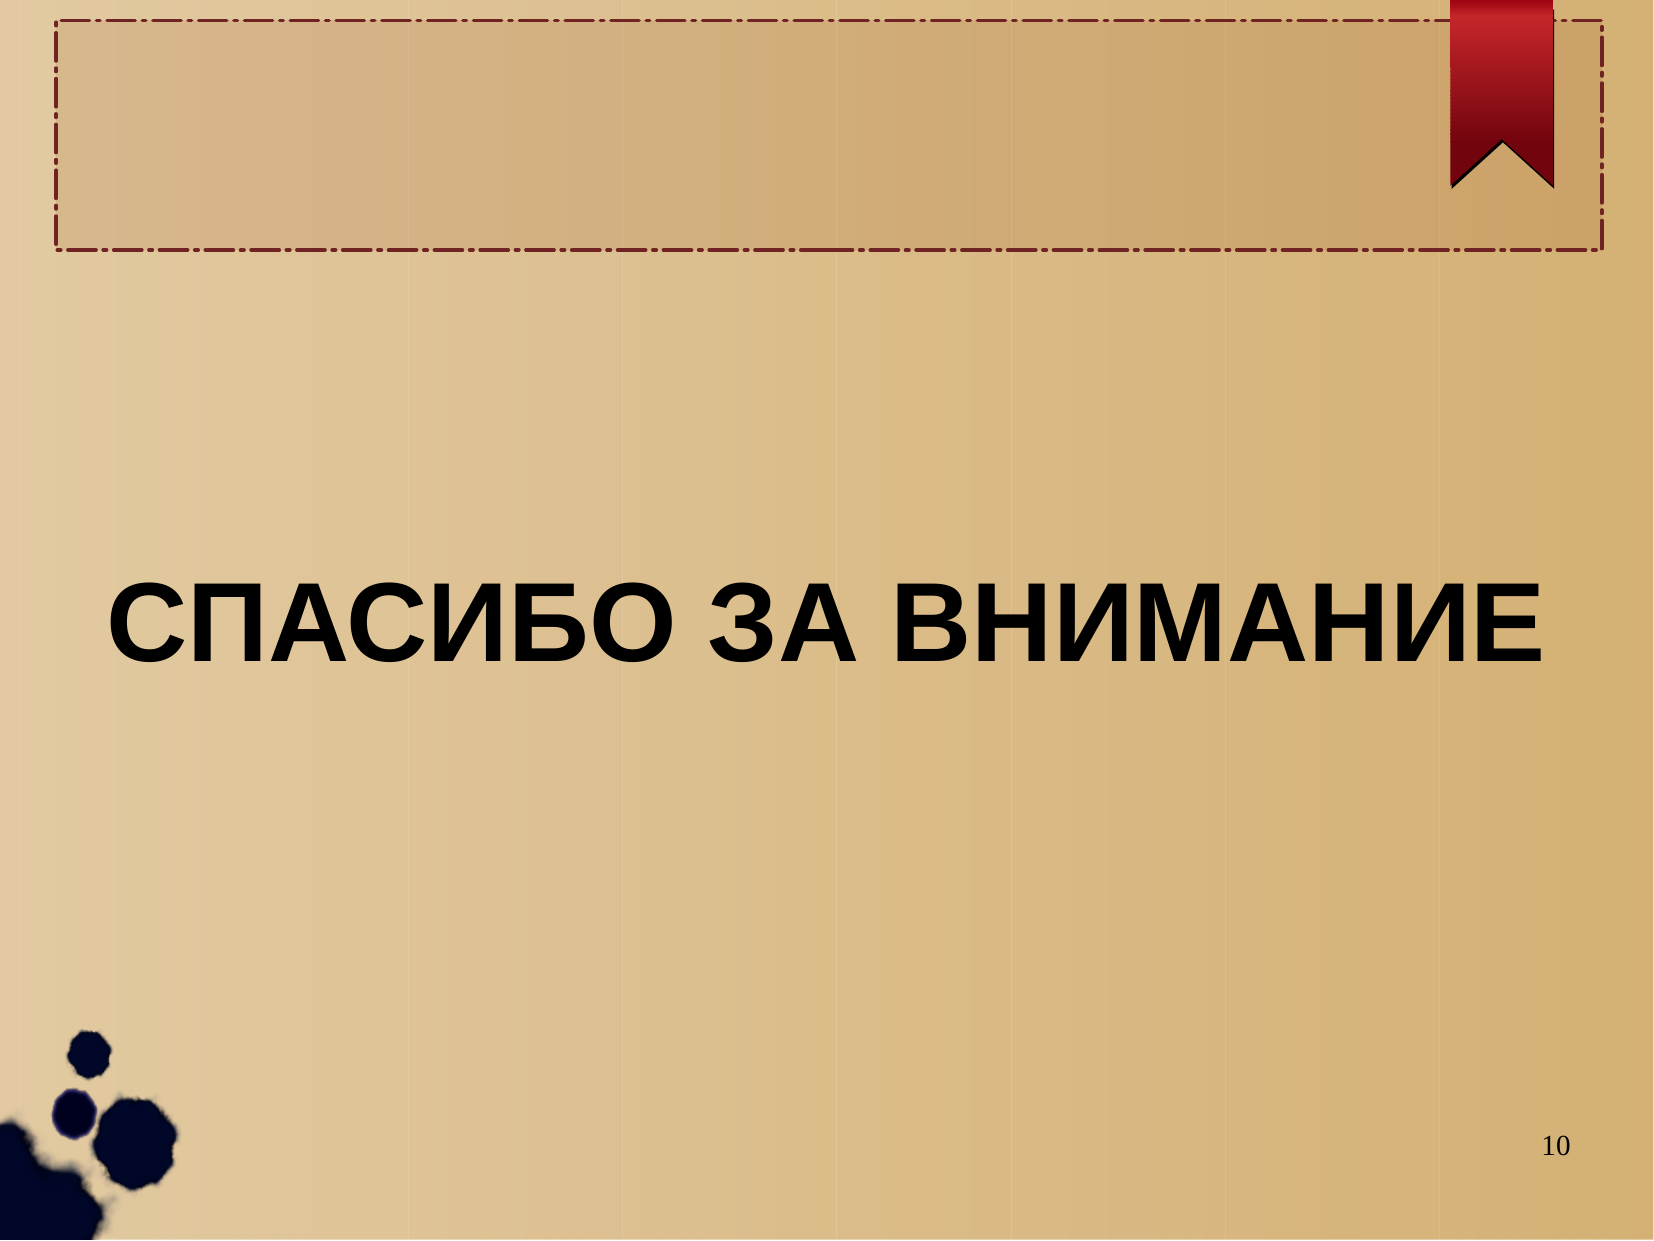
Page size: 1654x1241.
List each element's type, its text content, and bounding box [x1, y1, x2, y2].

text_box СПАСИБО ЗА ВНИМАНИЕ [82, 543, 1571, 702]
